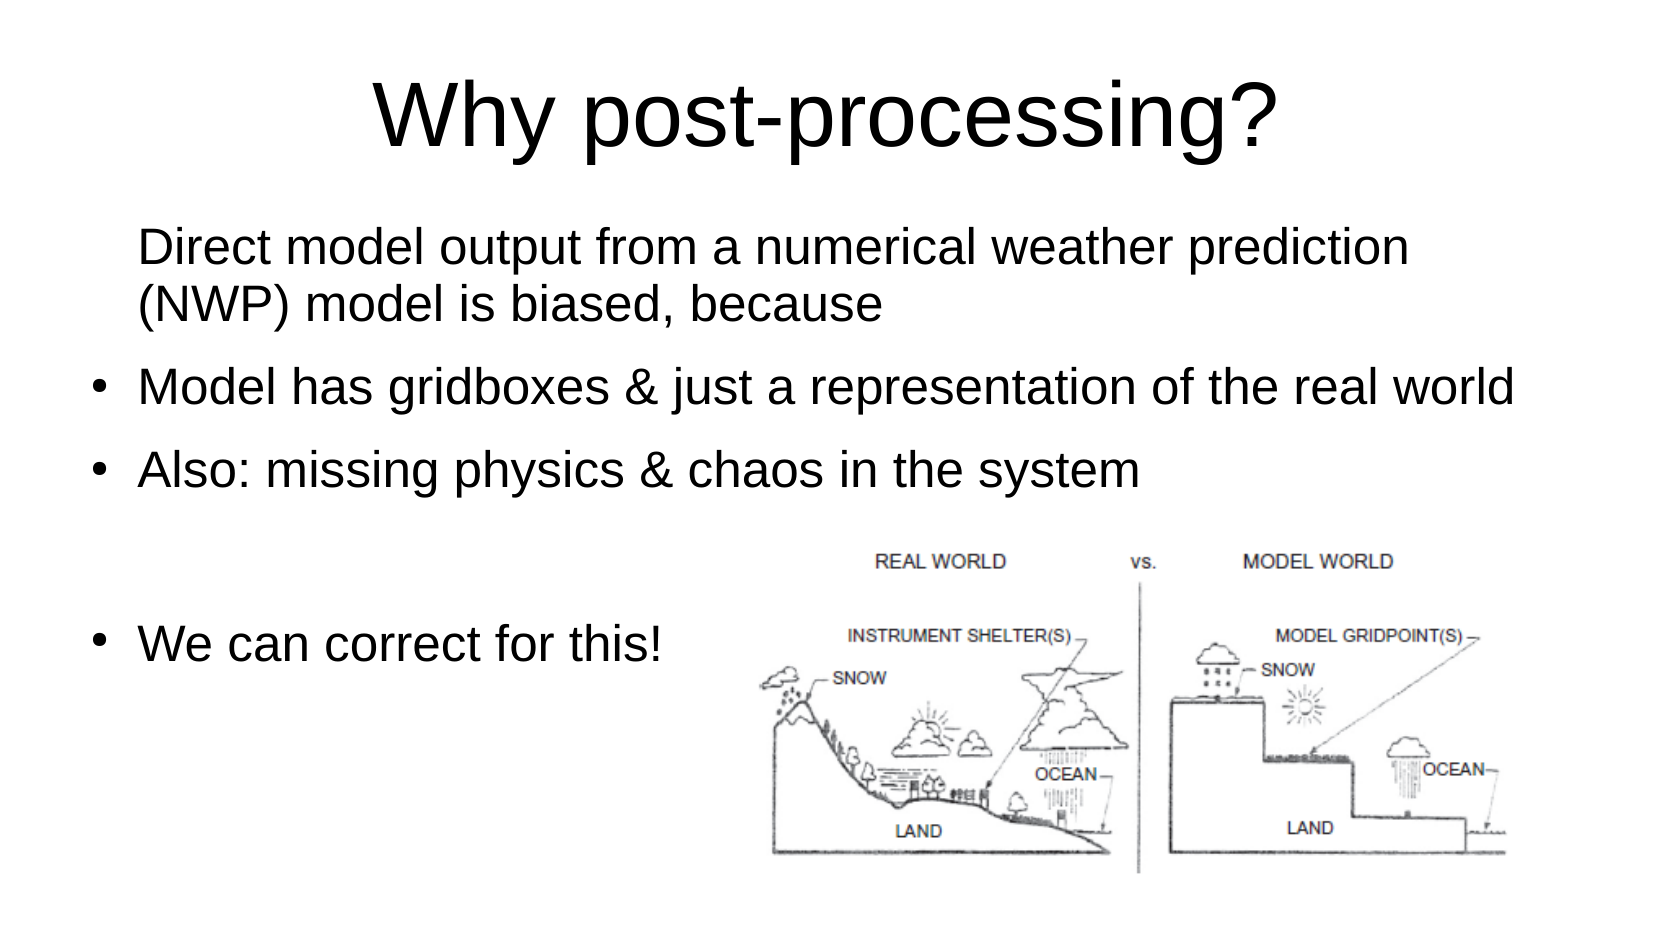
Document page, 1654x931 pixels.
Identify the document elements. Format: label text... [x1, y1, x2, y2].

list Direct model output from a numerical weather prediction (NWP) model is biased, because Model has gridboxes & just a representation of the real world Also: missing physics & chaos in the system We can correct for this! [75, 217, 1561, 676]
picture [735, 533, 1561, 886]
title Why post-processing? [82, 37, 1571, 193]
